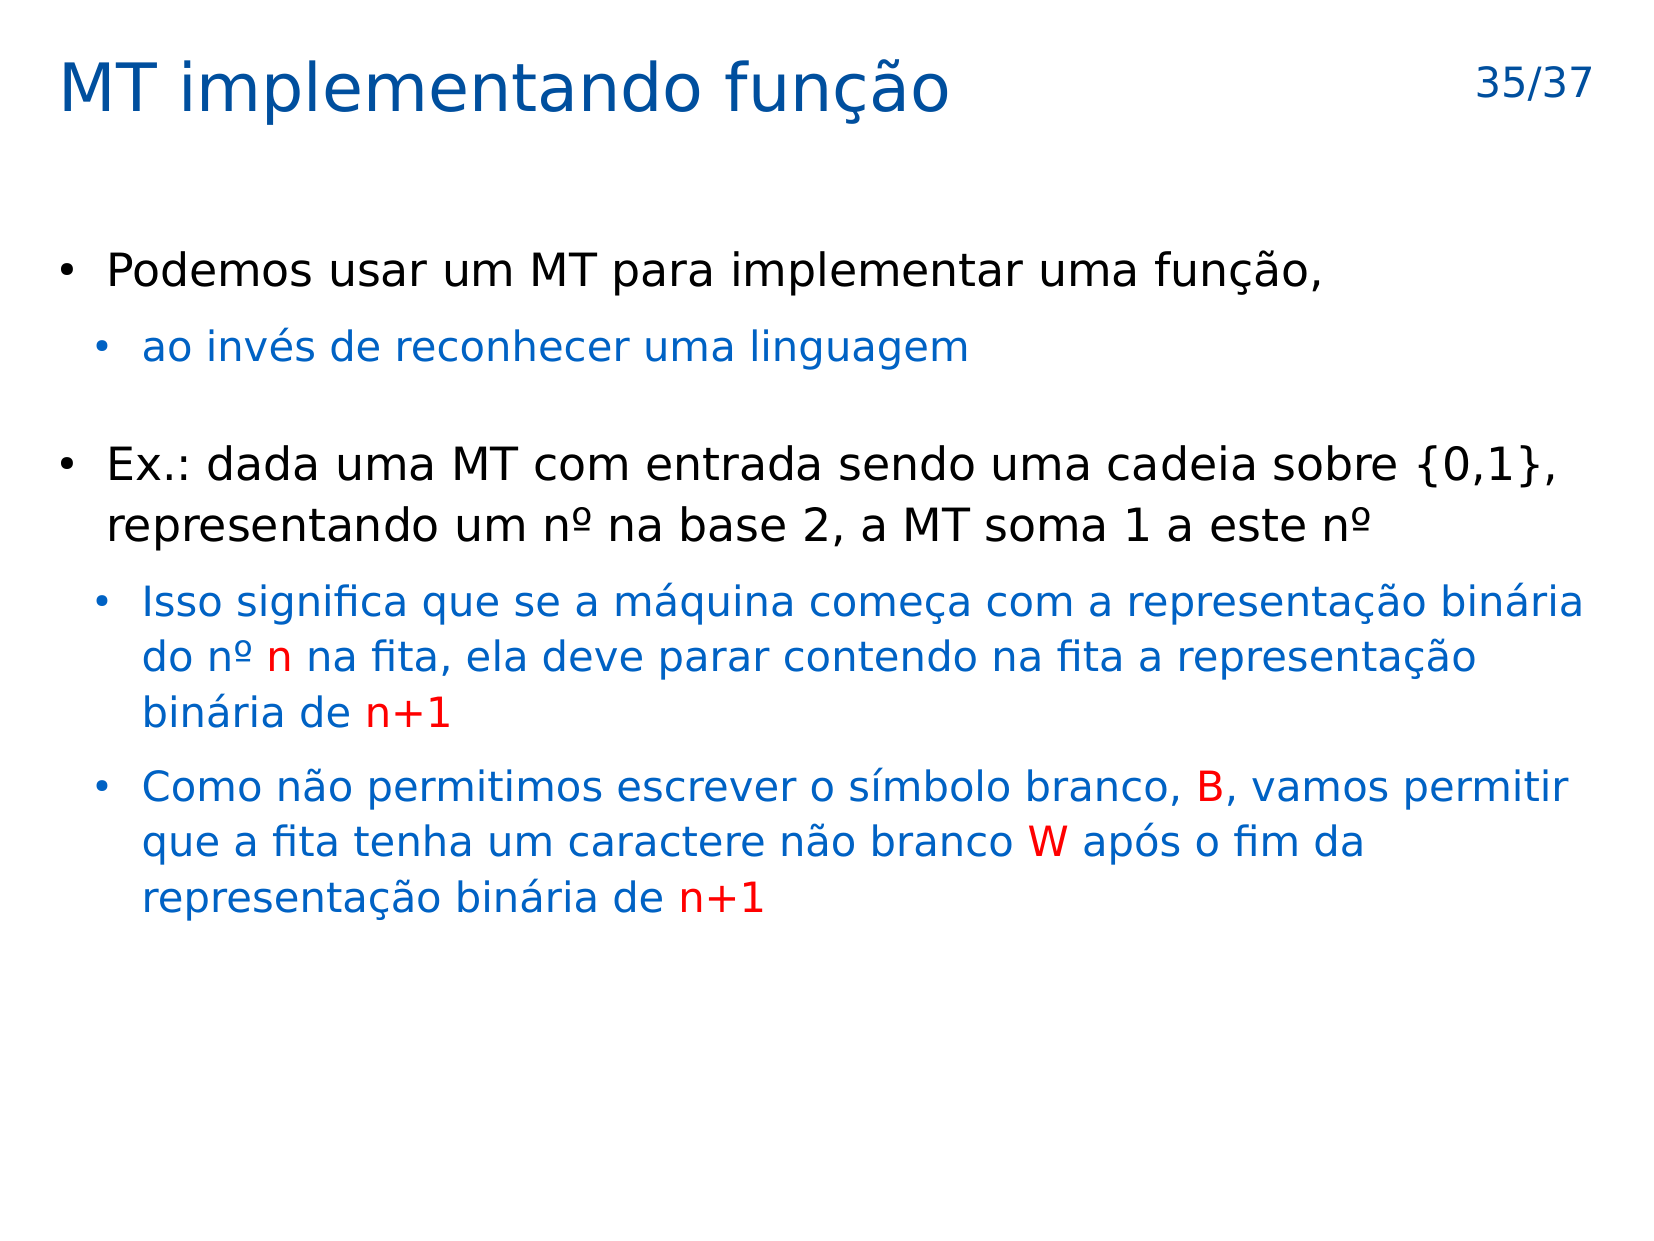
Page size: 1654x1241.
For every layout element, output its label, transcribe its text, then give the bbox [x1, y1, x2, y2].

title MT implementando função [59, 29, 1625, 148]
list Podemos usar um MT para implementar uma função, ao invés de reconhecer uma linguagem Ex.: dada uma MT com entrada sendo uma cadeia sobre {0,1}, representando um nº na base 2, a MT soma 1 a este nº Isso significa que se a máquina começa com a representação binária do nº n na fita, ela deve parar contendo na fita a representação binária de n+1 Como não permitimos escrever o símbolo branco, B, vamos permitir que a fita tenha um caractere não branco W após o fim da representação binária de n+1 [59, 236, 1595, 1211]
